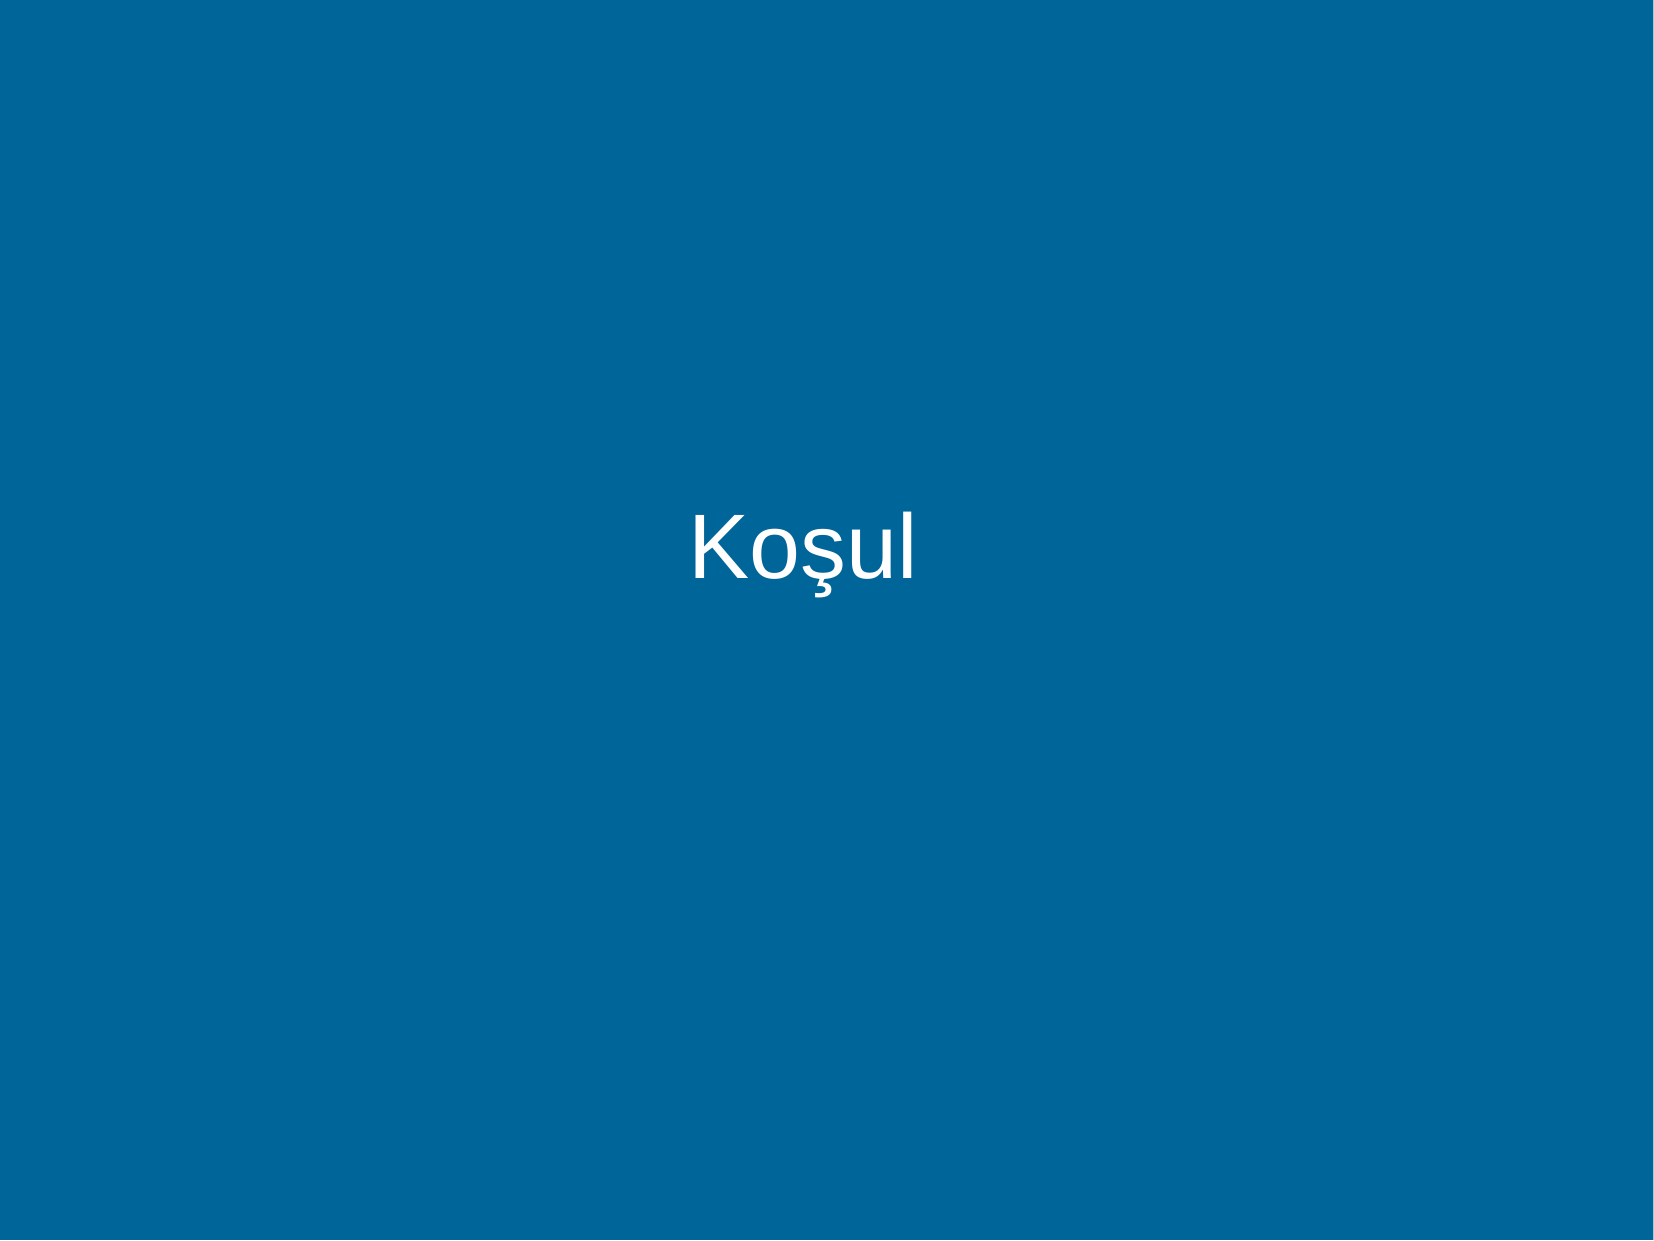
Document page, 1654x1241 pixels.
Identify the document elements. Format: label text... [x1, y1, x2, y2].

title Koşul [59, 442, 1548, 650]
